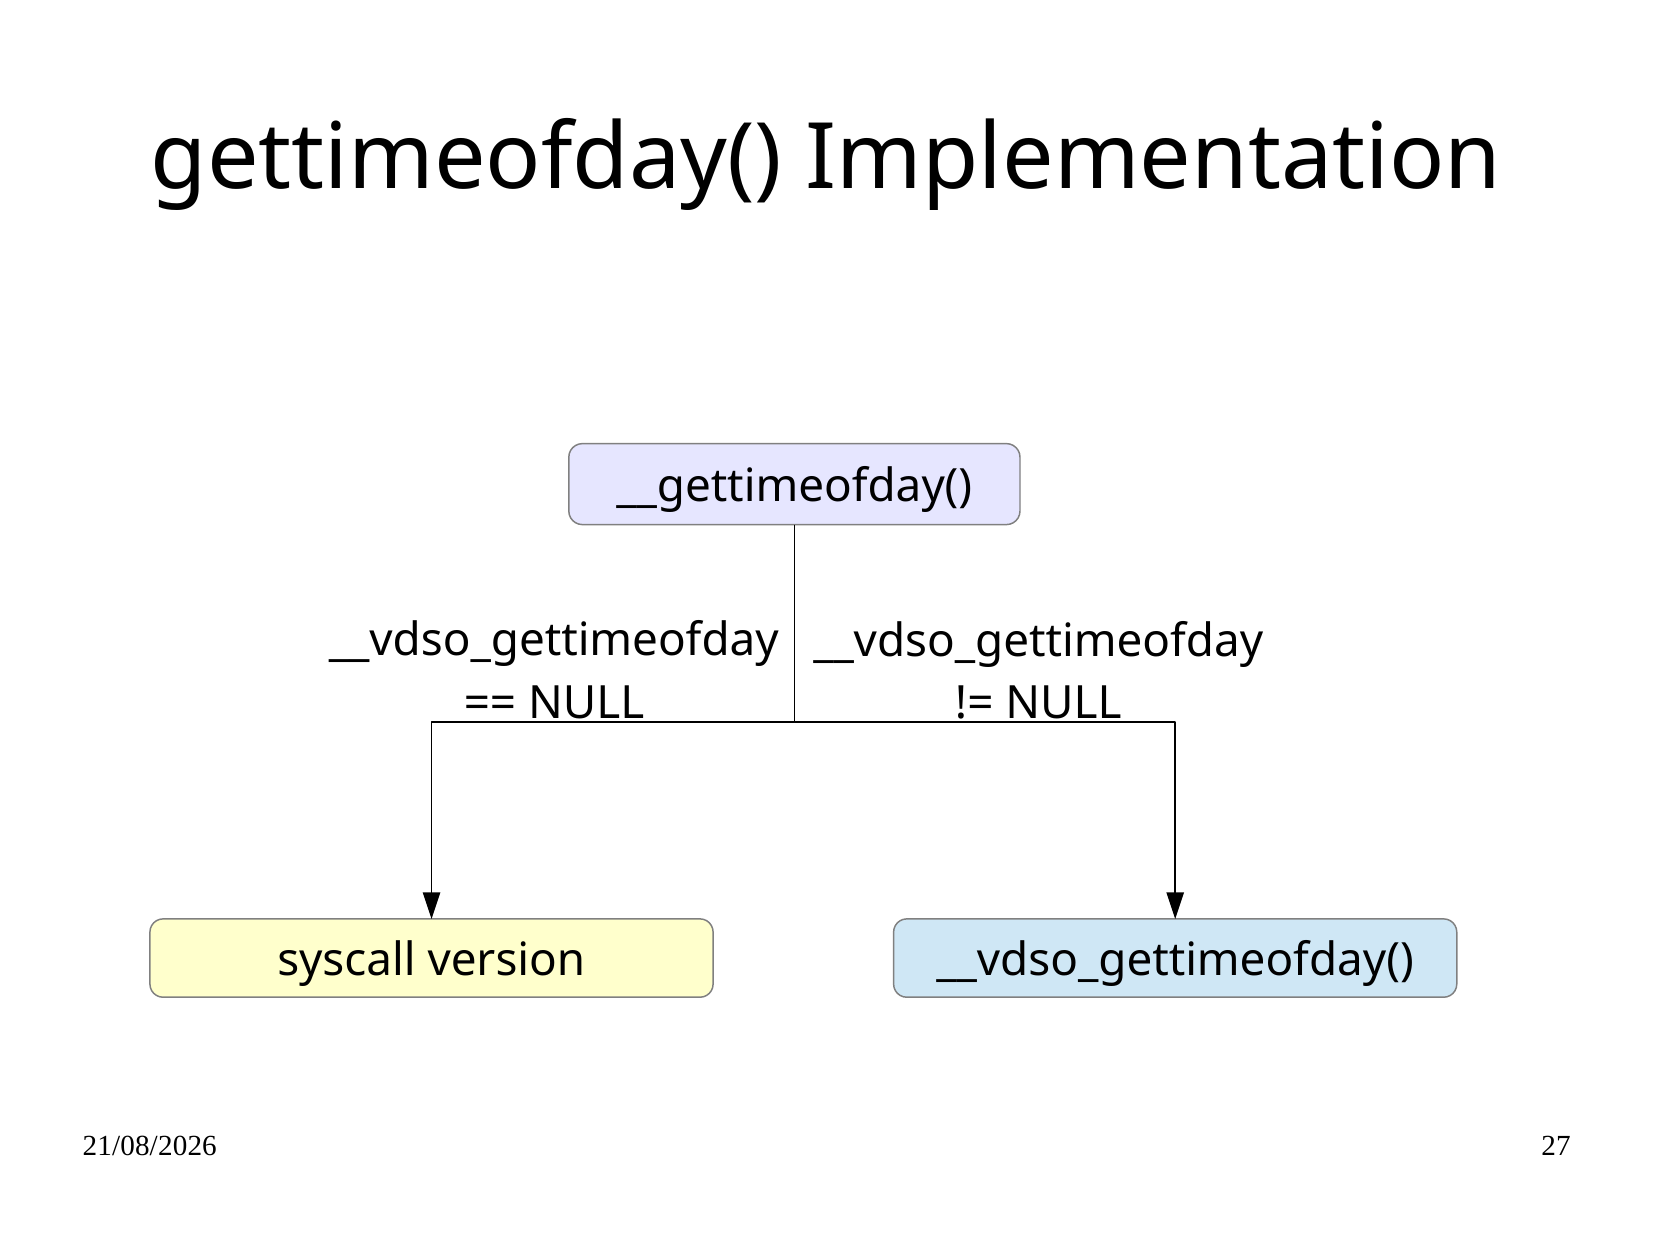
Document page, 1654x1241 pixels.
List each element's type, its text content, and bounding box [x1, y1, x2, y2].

text_box __gettimeofday() [568, 443, 1021, 525]
text_box __vdso_gettimeofday == NULL [309, 599, 793, 725]
title gettimeofday() Implementation [82, 49, 1571, 257]
text_box __vdso_gettimeofday() [893, 918, 1457, 998]
text_box syscall version [149, 918, 714, 998]
text_box __vdso_gettimeofday != NULL [793, 599, 1284, 725]
